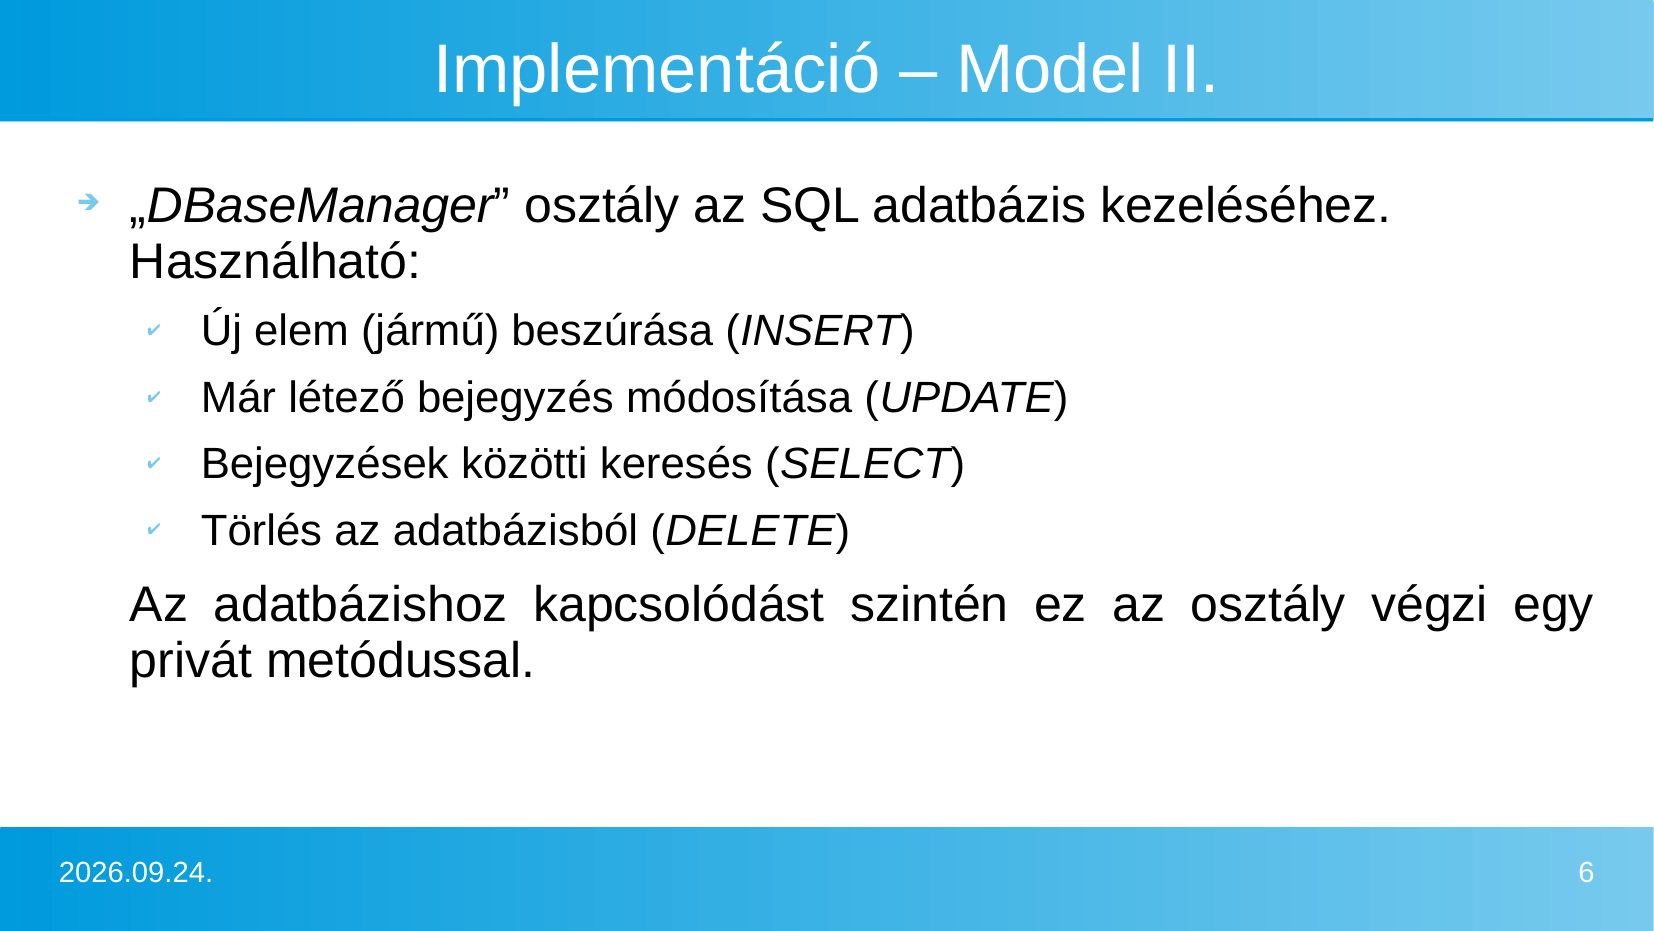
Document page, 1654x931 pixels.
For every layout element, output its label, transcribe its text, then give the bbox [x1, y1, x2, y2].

title Implementáció – Model II. [59, 29, 1595, 108]
list „DBaseManager” osztály az SQL adatbázis kezeléséhez. Használható: Új elem (jármű) beszúrása (INSERT) Már létező bejegyzés módosítása (UPDATE) Bejegyzések közötti keresés (SELECT) Törlés az adatbázisból (DELETE) Az adatbázishoz kapcsolódást szintén ez az osztály végzi egy privát metódussal. [59, 177, 1595, 768]
